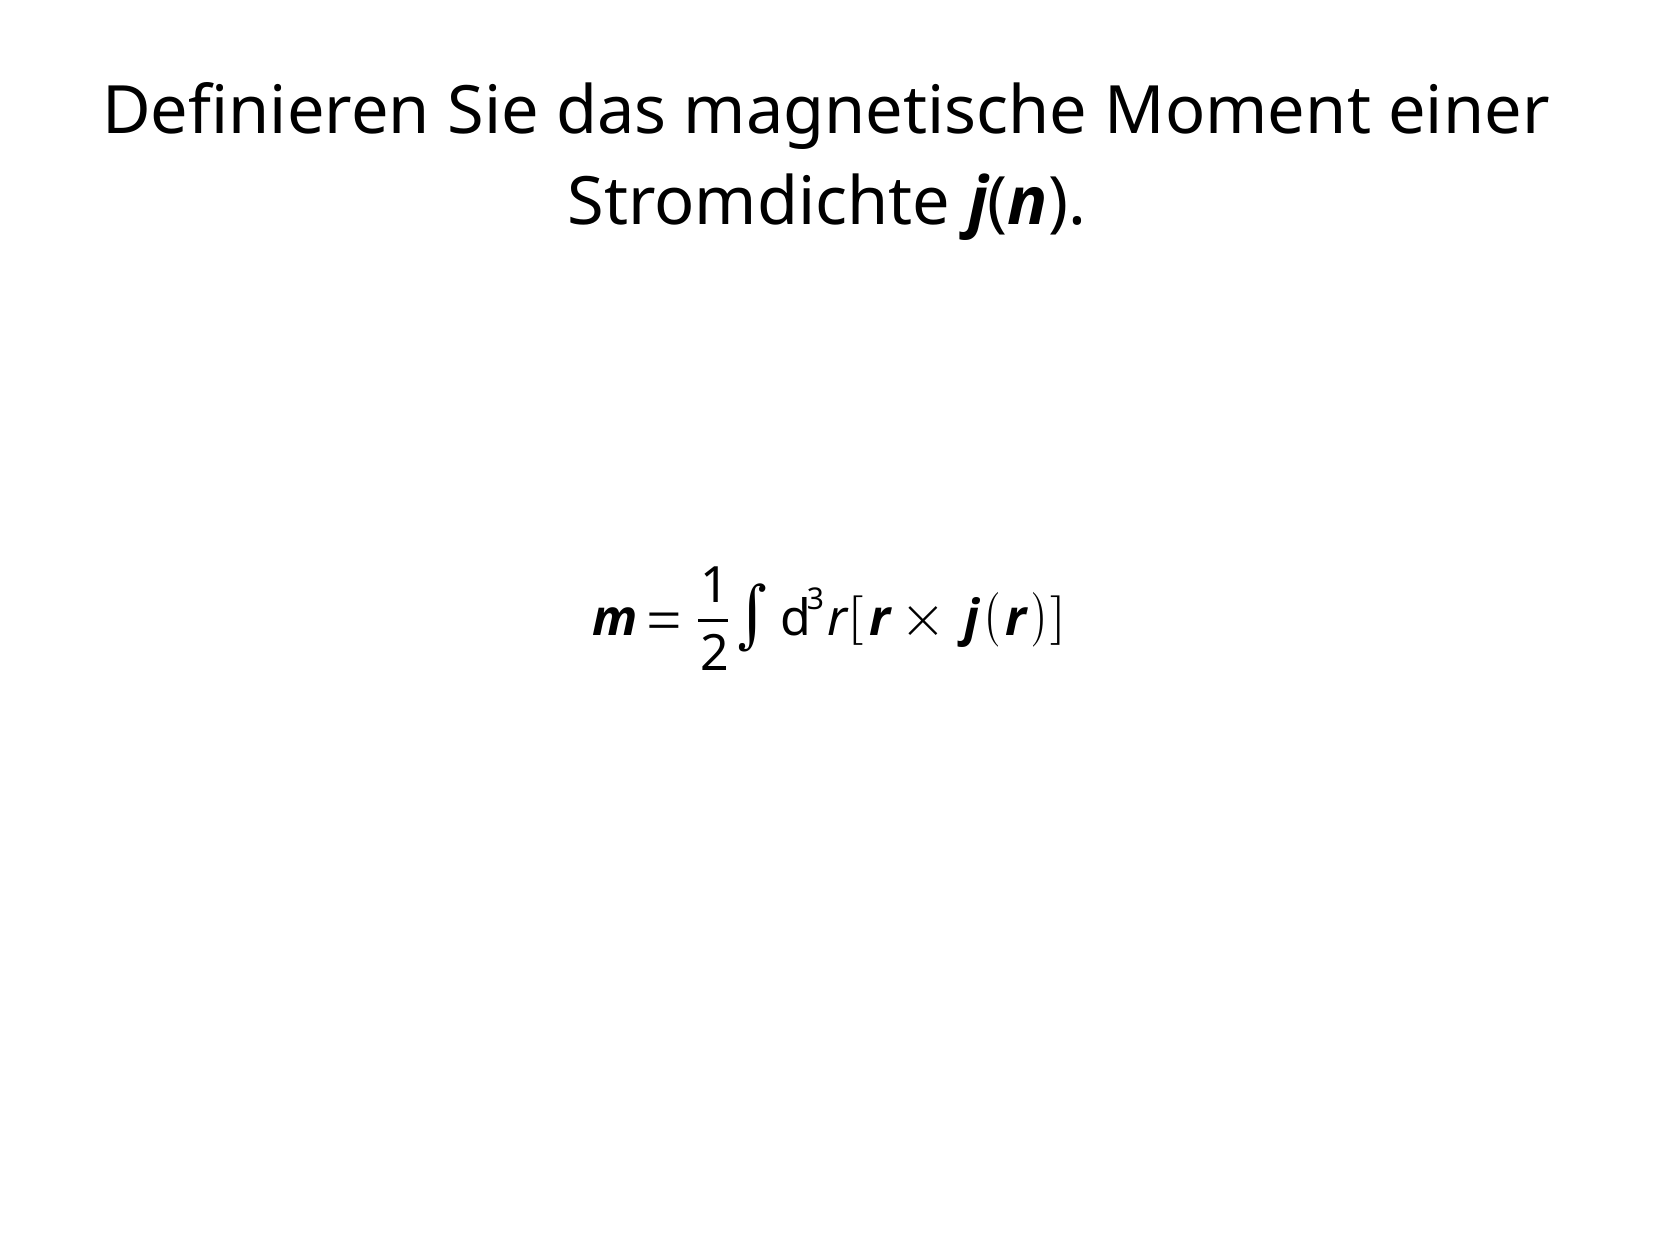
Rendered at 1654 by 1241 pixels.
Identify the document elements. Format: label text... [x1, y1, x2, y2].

title Definieren Sie das magnetische Moment einer Stromdichte j(n). [82, 49, 1571, 257]
chart [585, 555, 1069, 685]
